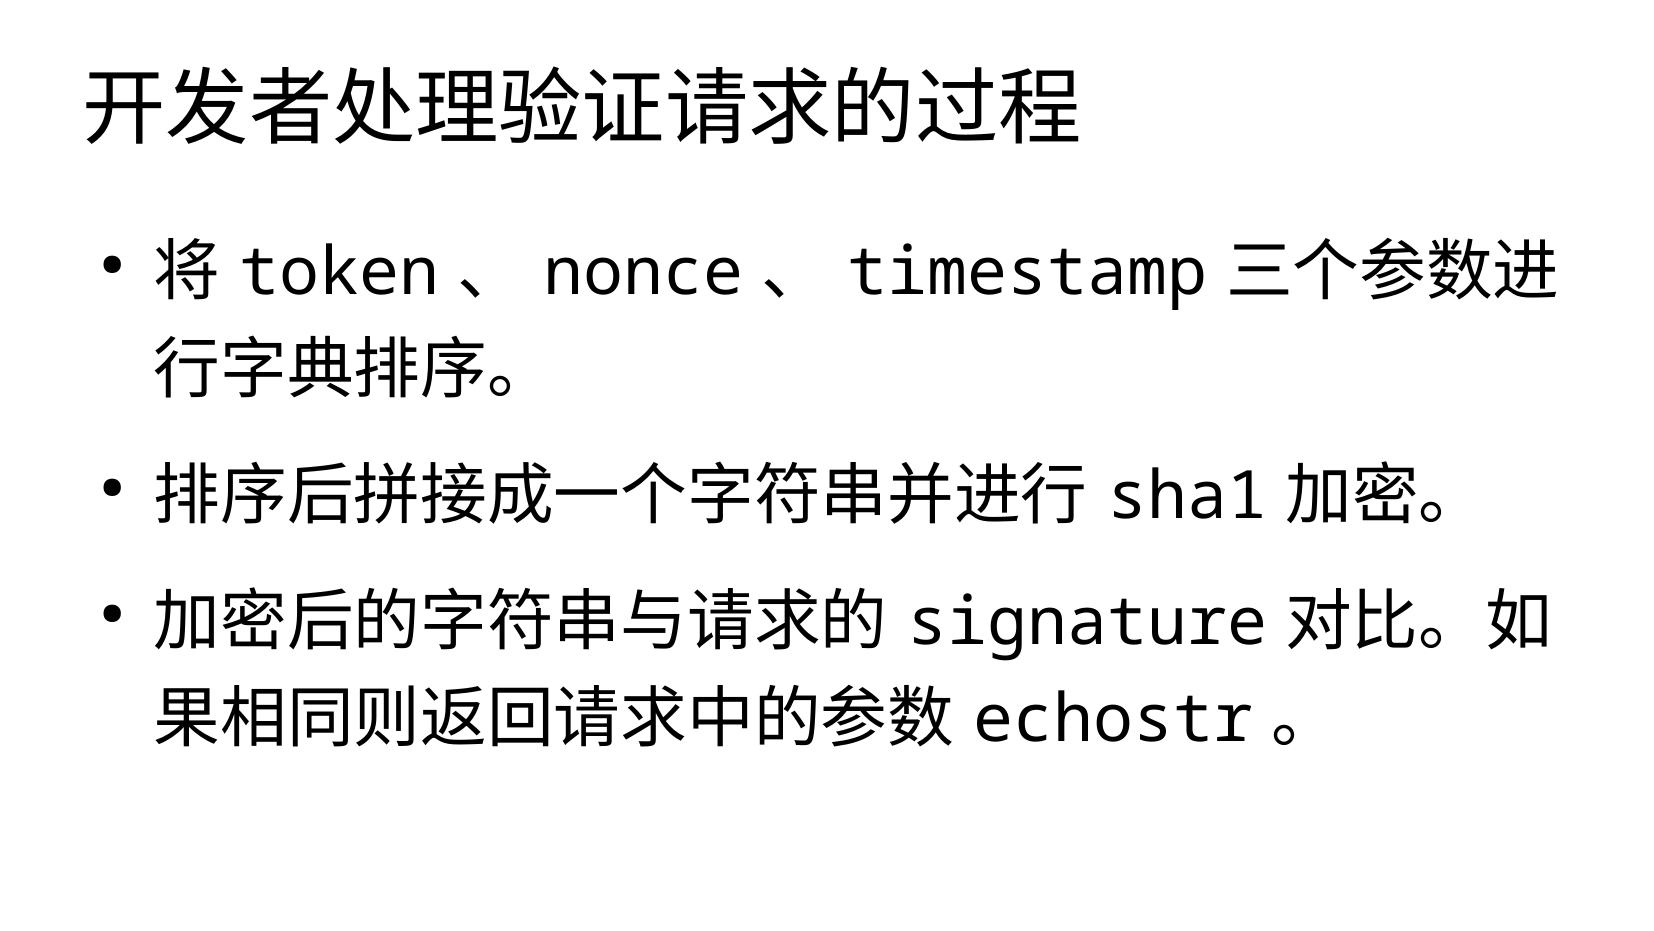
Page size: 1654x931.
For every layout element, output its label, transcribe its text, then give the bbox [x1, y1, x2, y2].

title 开发者处理验证请求的过程 [82, 37, 1571, 166]
list 将token、nonce、timestamp三个参数进行字典排序。 排序后拼接成一个字符串并进行sha1加密。 加密后的字符串与请求的signature对比。如果相同则返回请求中的参数echostr。 [82, 217, 1571, 863]
